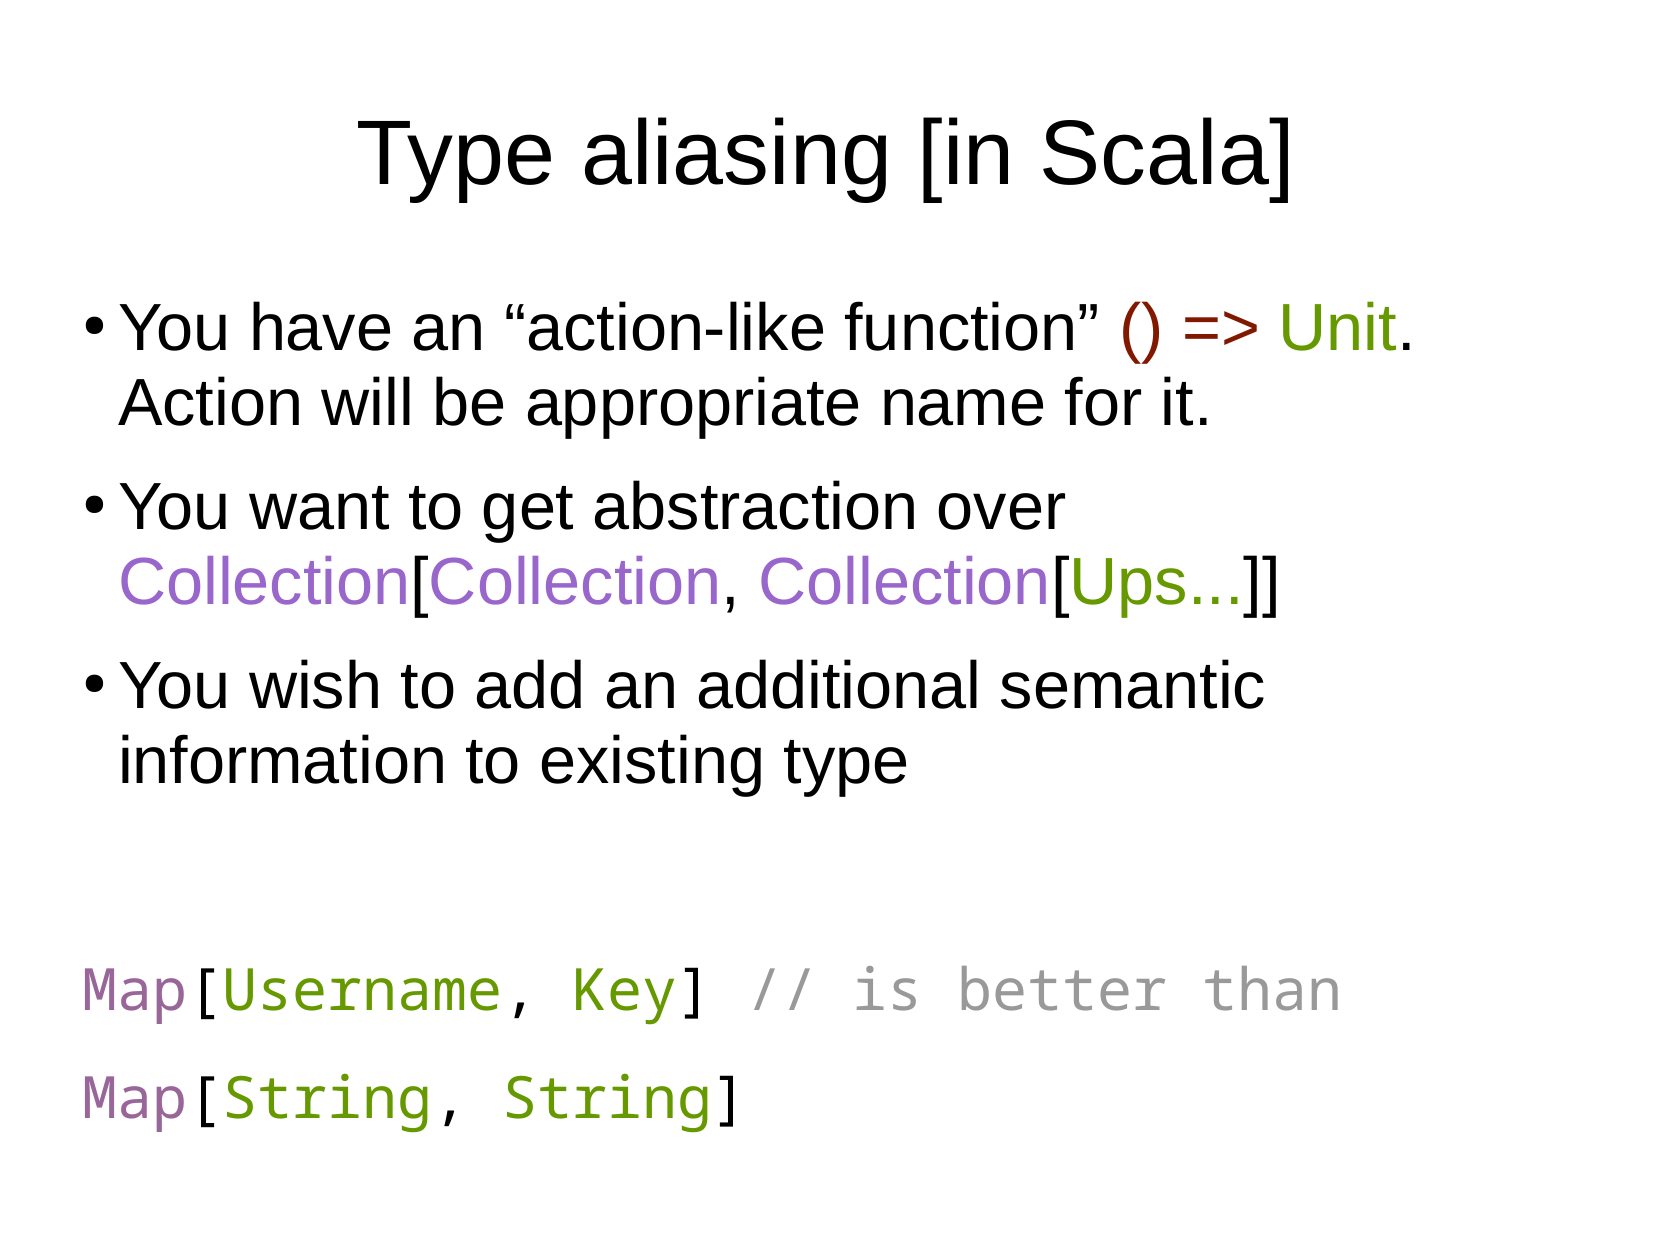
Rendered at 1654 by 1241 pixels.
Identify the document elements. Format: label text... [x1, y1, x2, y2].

list You have an “action-like function” () => Unit. Action will be appropriate name for it. You want to get abstraction over Collection[Collection, Collection[Ups...]] You wish to add an additional semantic information to existing type Map[Username, Key] // is better than Map[String, String] [82, 290, 1571, 1156]
title Type aliasing [in Scala] [82, 49, 1571, 257]
